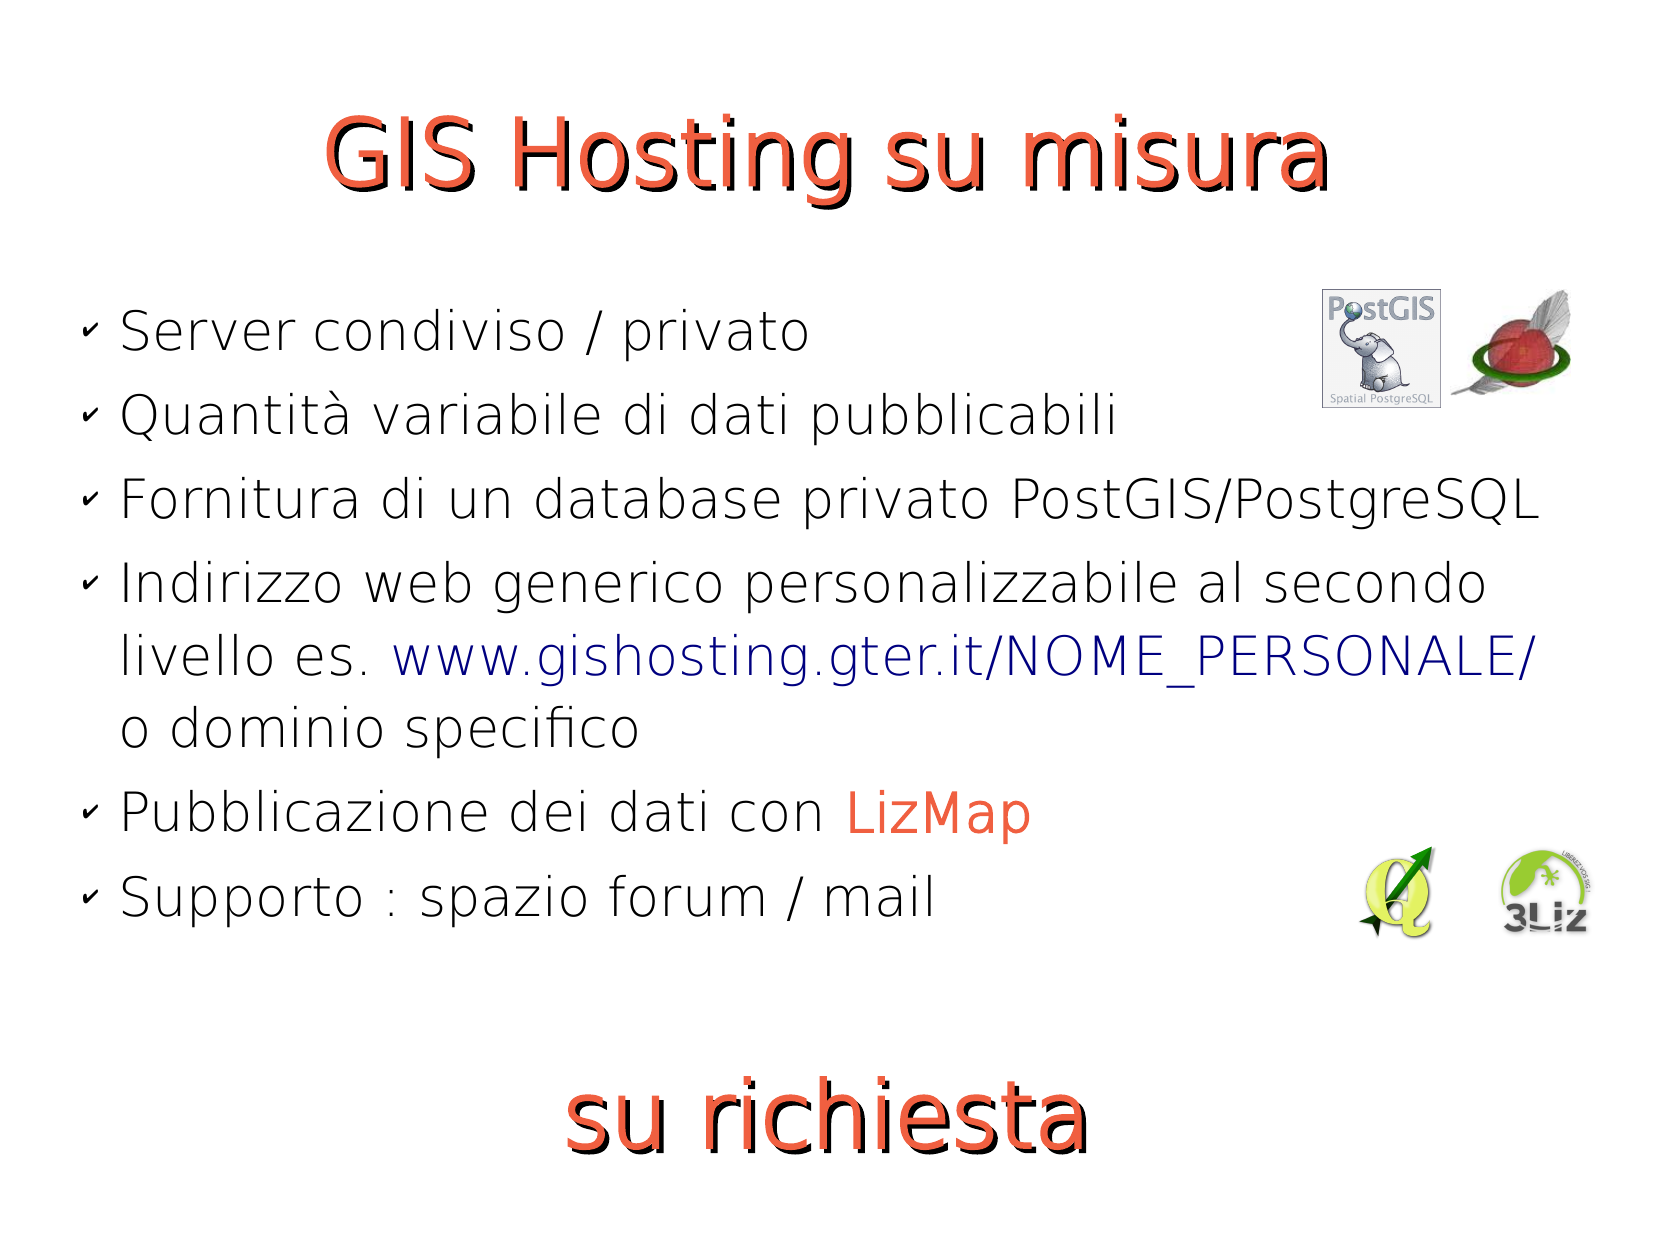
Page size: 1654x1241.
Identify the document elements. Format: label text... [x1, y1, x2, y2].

picture [1450, 289, 1571, 396]
title su richiesta [82, 1012, 1571, 1220]
title GIS Hosting su misura [82, 49, 1571, 257]
picture [1351, 844, 1447, 941]
picture [1498, 844, 1595, 941]
picture [1322, 289, 1441, 408]
subtitle Server condiviso / privato Quantità variabile di dati pubblicabili Fornitura di un database privato PostGIS/PostgreSQL Indirizzo web generico personalizzabile al secondo livello es. www.gishosting.gter.it/NOME_PERSONALE/ o dominio specifico Pubblicazione dei dati con LizMap Supporto : spazio forum / mail [82, 290, 1571, 1010]
